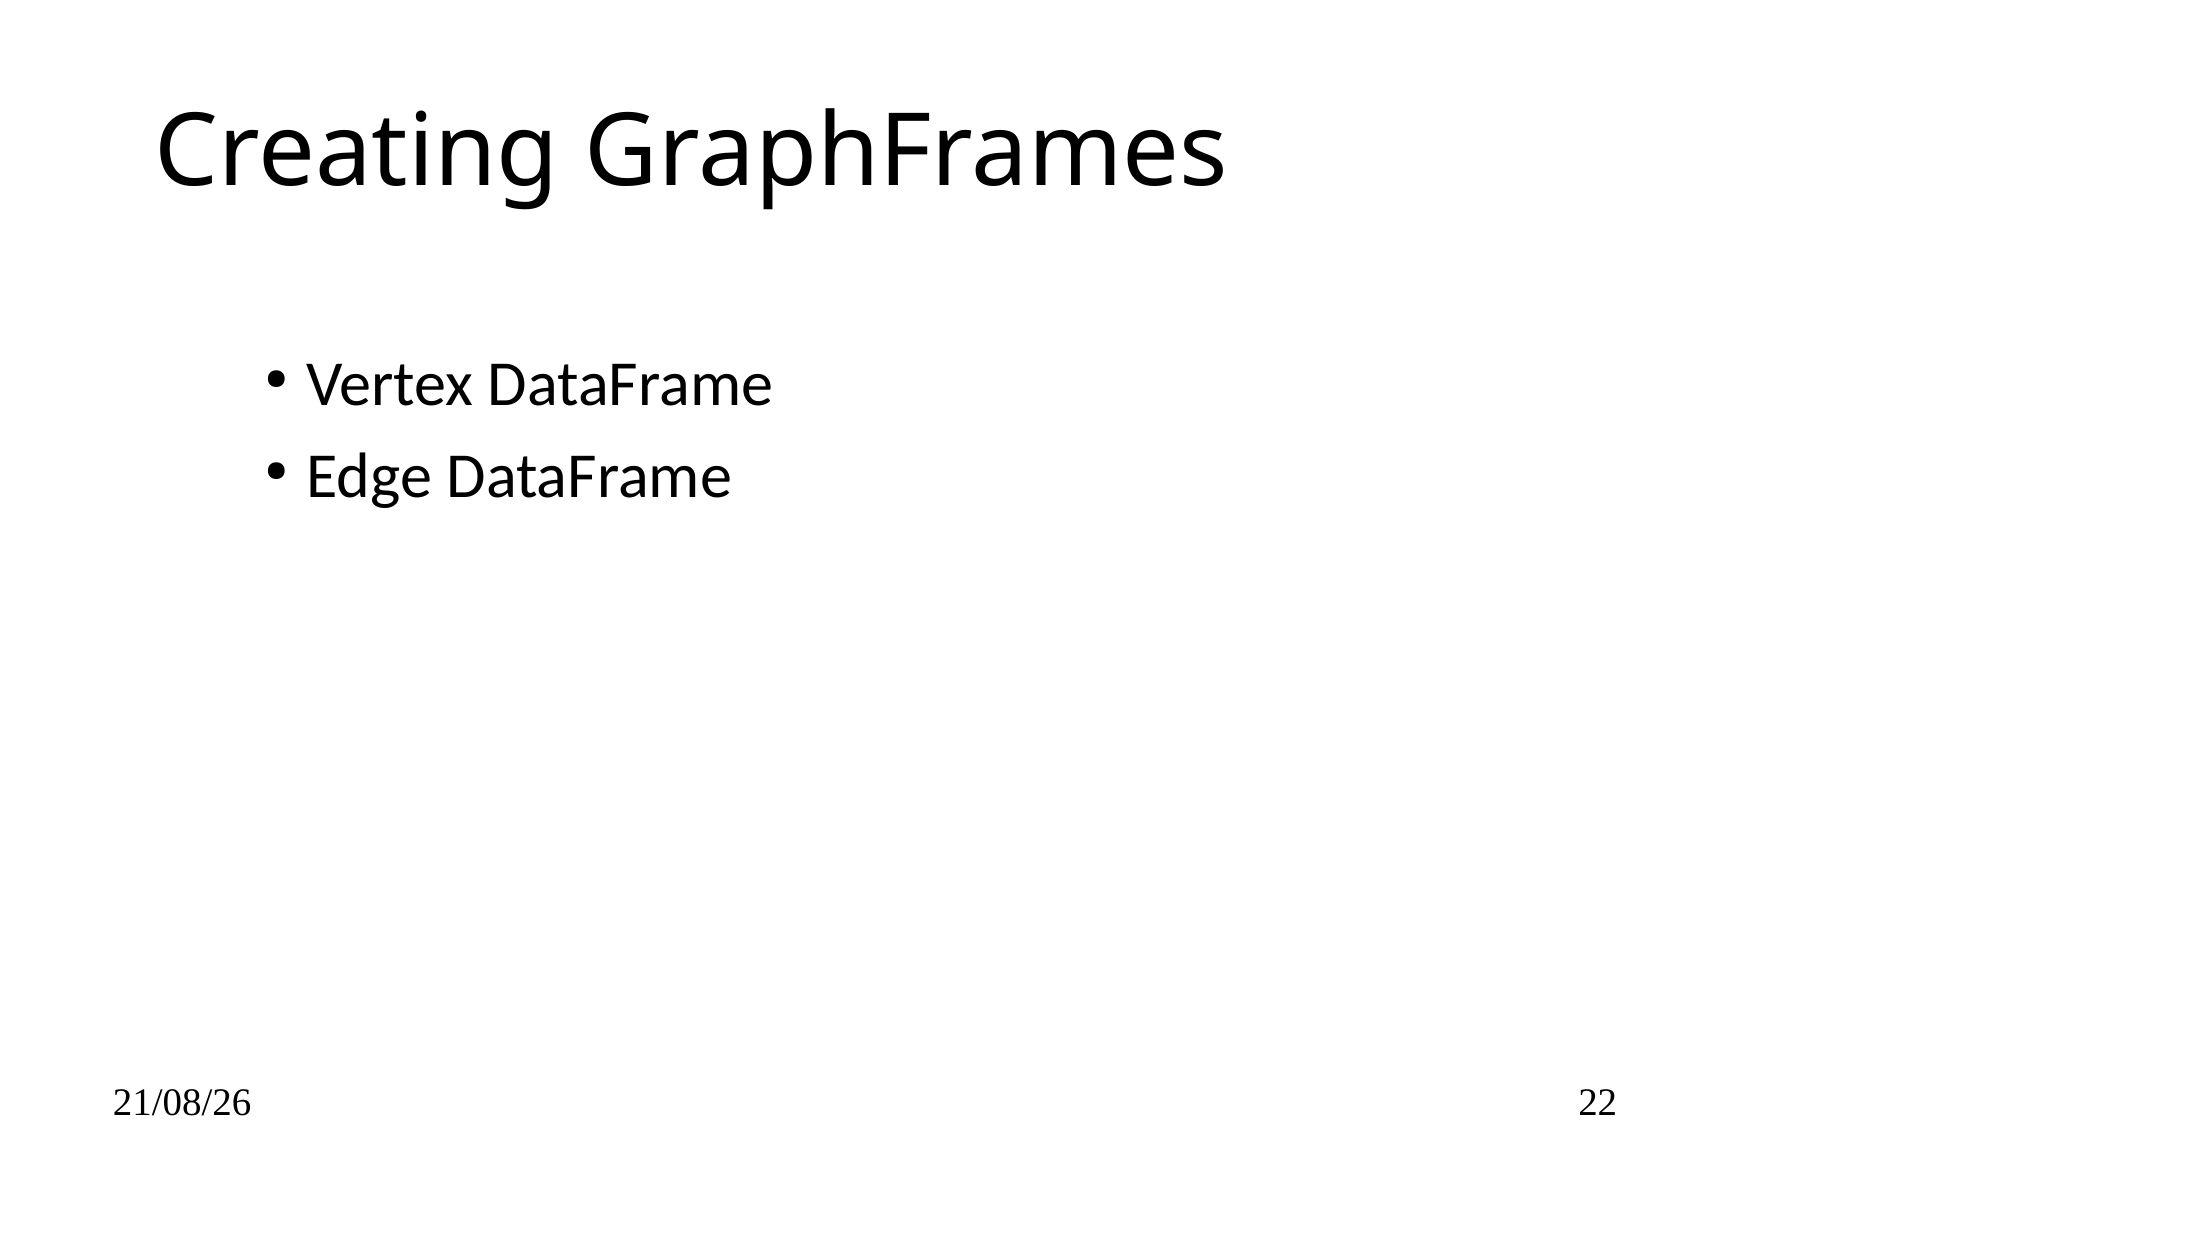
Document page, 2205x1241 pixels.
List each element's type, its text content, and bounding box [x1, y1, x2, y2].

title Creating GraphFrames [139, 49, 1985, 257]
text_box [1578, 1076, 2092, 1191]
list Vertex DataFrame Edge DataFrame [249, 342, 1985, 1010]
text_box 25-11-2022 [112, 1076, 627, 1191]
